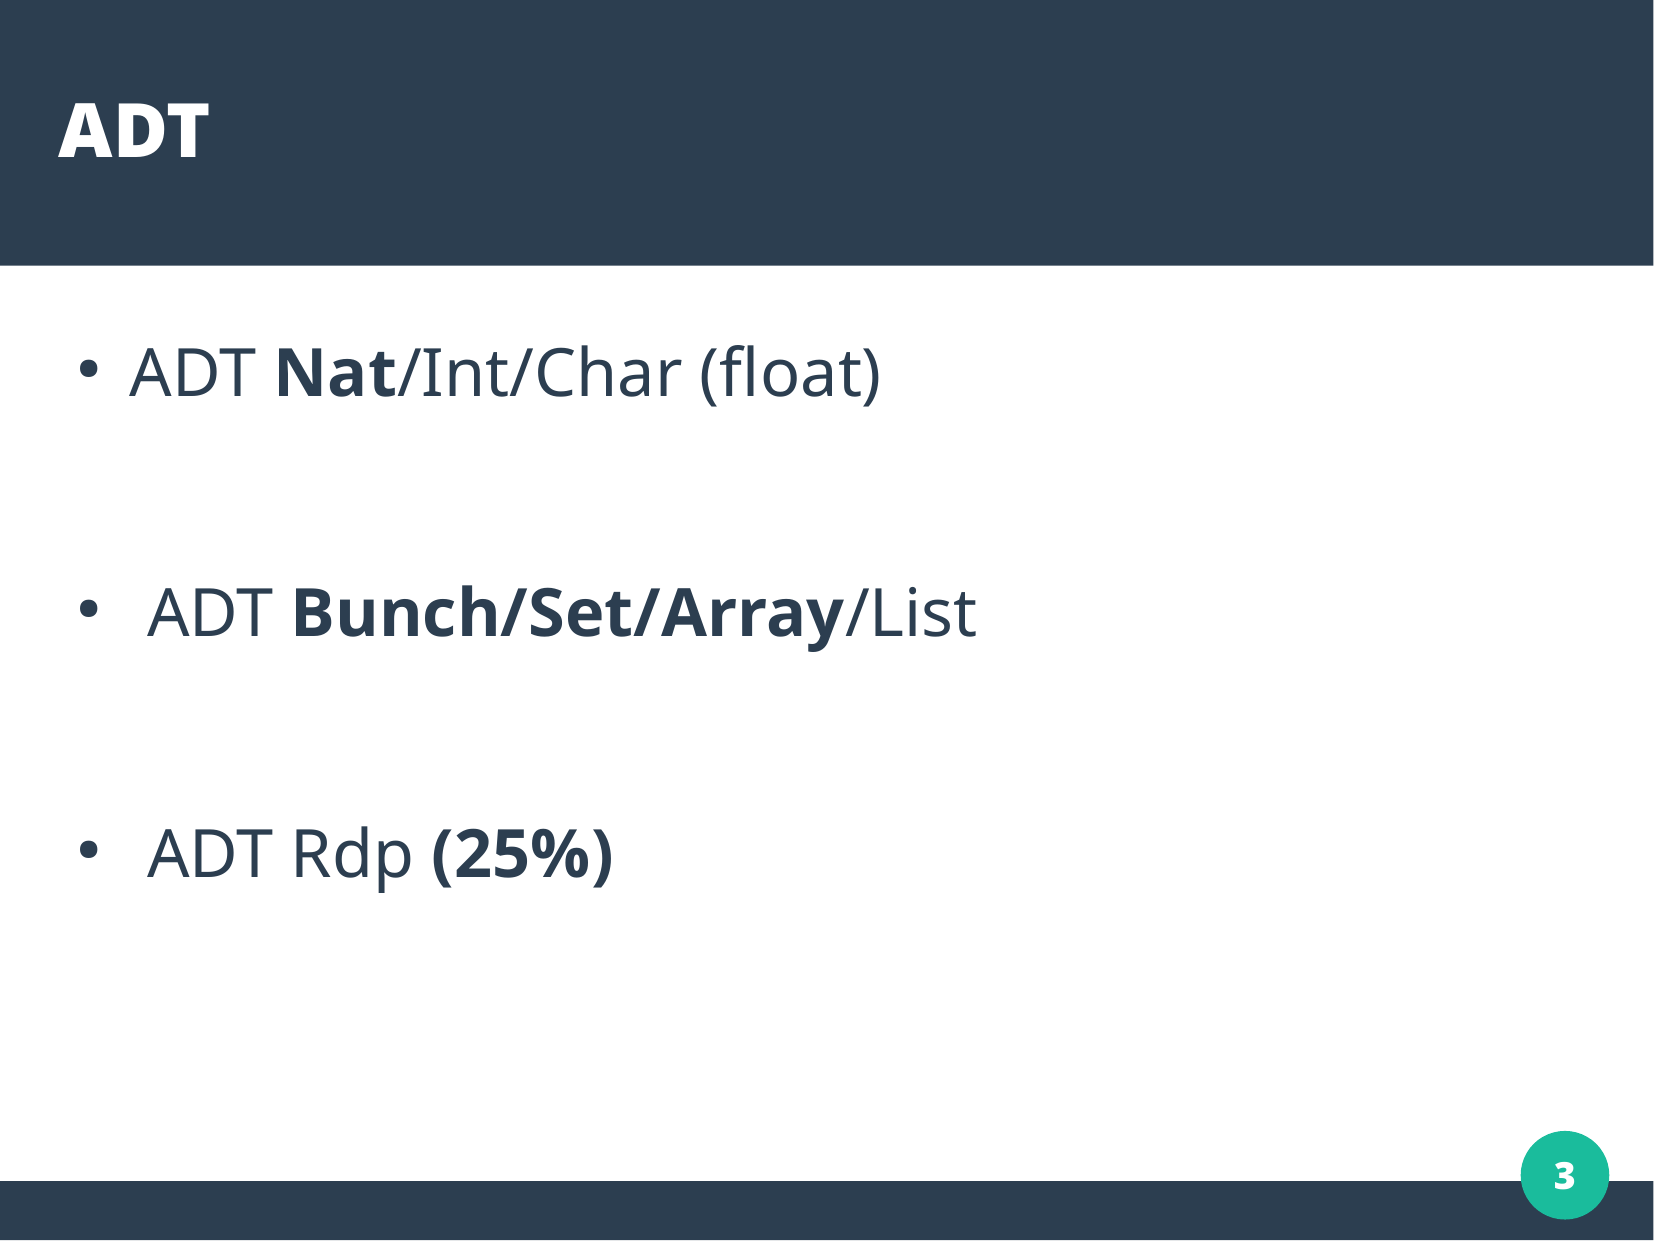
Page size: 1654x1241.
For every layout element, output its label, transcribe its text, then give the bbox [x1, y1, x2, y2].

list ADT Nat/Int/Char (float) ADT Bunch/Set/Array/List ADT Rdp (25%) [59, 324, 1595, 1152]
title ADT [59, 49, 1595, 207]
